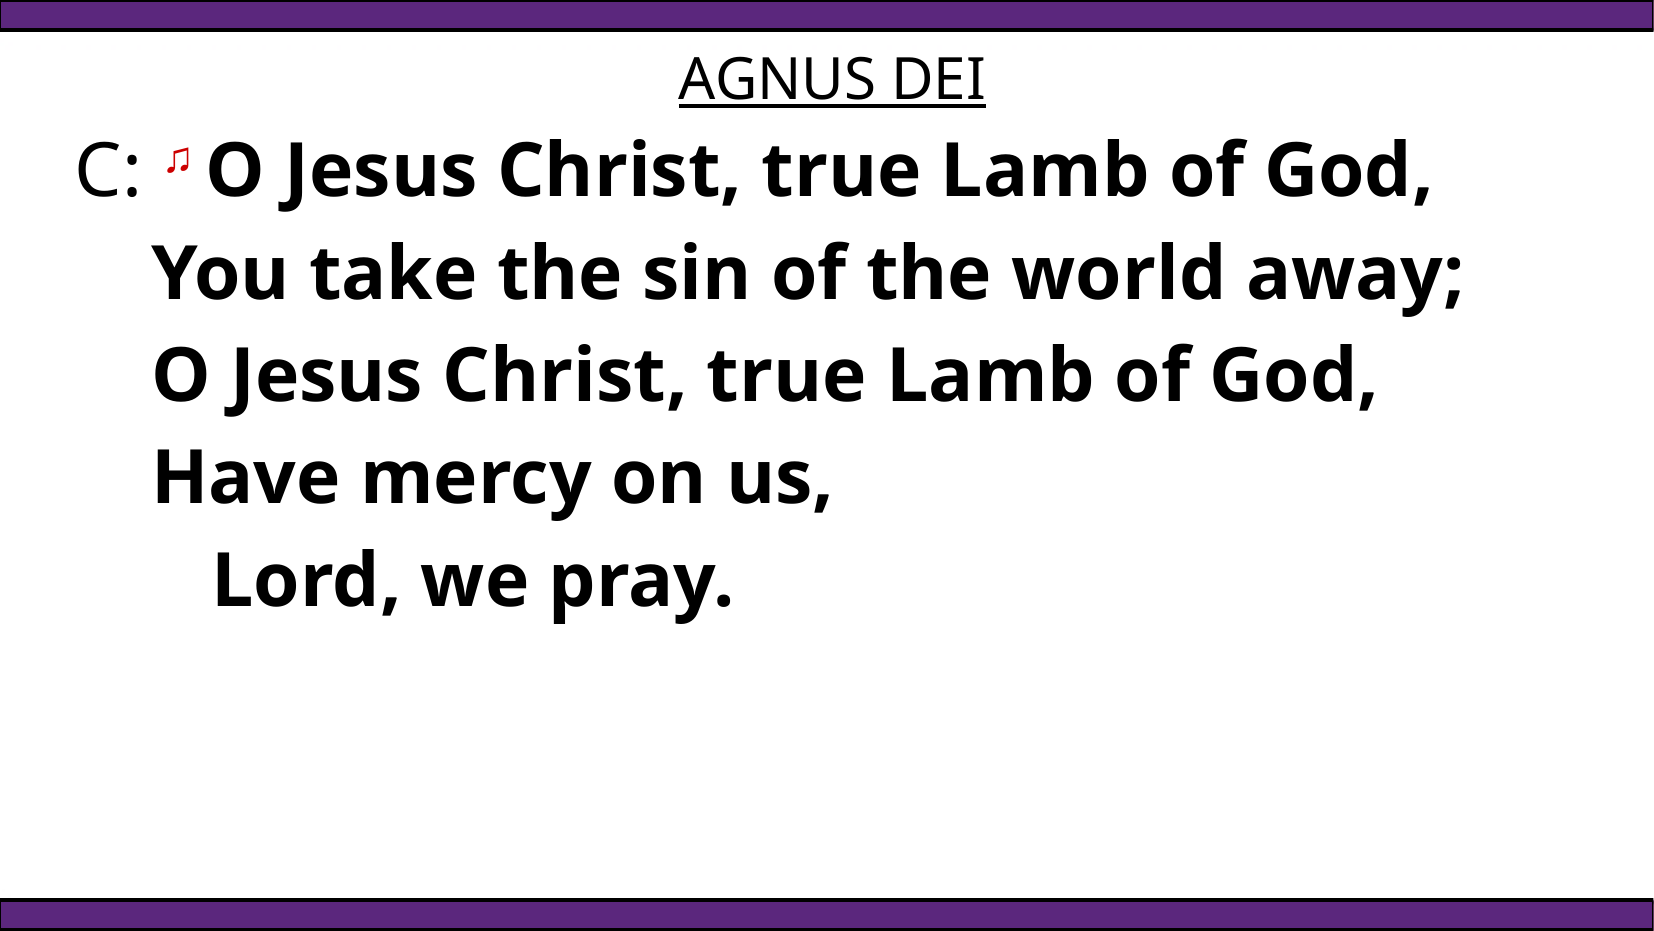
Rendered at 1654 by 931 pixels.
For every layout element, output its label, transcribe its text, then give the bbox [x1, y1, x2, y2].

text_box AGNUS DEI C: ♫ O Jesus Christ, true Lamb of God, You take the sin of the world away; O Jesus Christ, true Lamb of God, Have mercy on us, Lord, we pray. [60, 30, 1606, 622]
picture [0, 31, 1654, 900]
text_box [0, 900, 1654, 931]
text_box [0, 0, 1654, 31]
